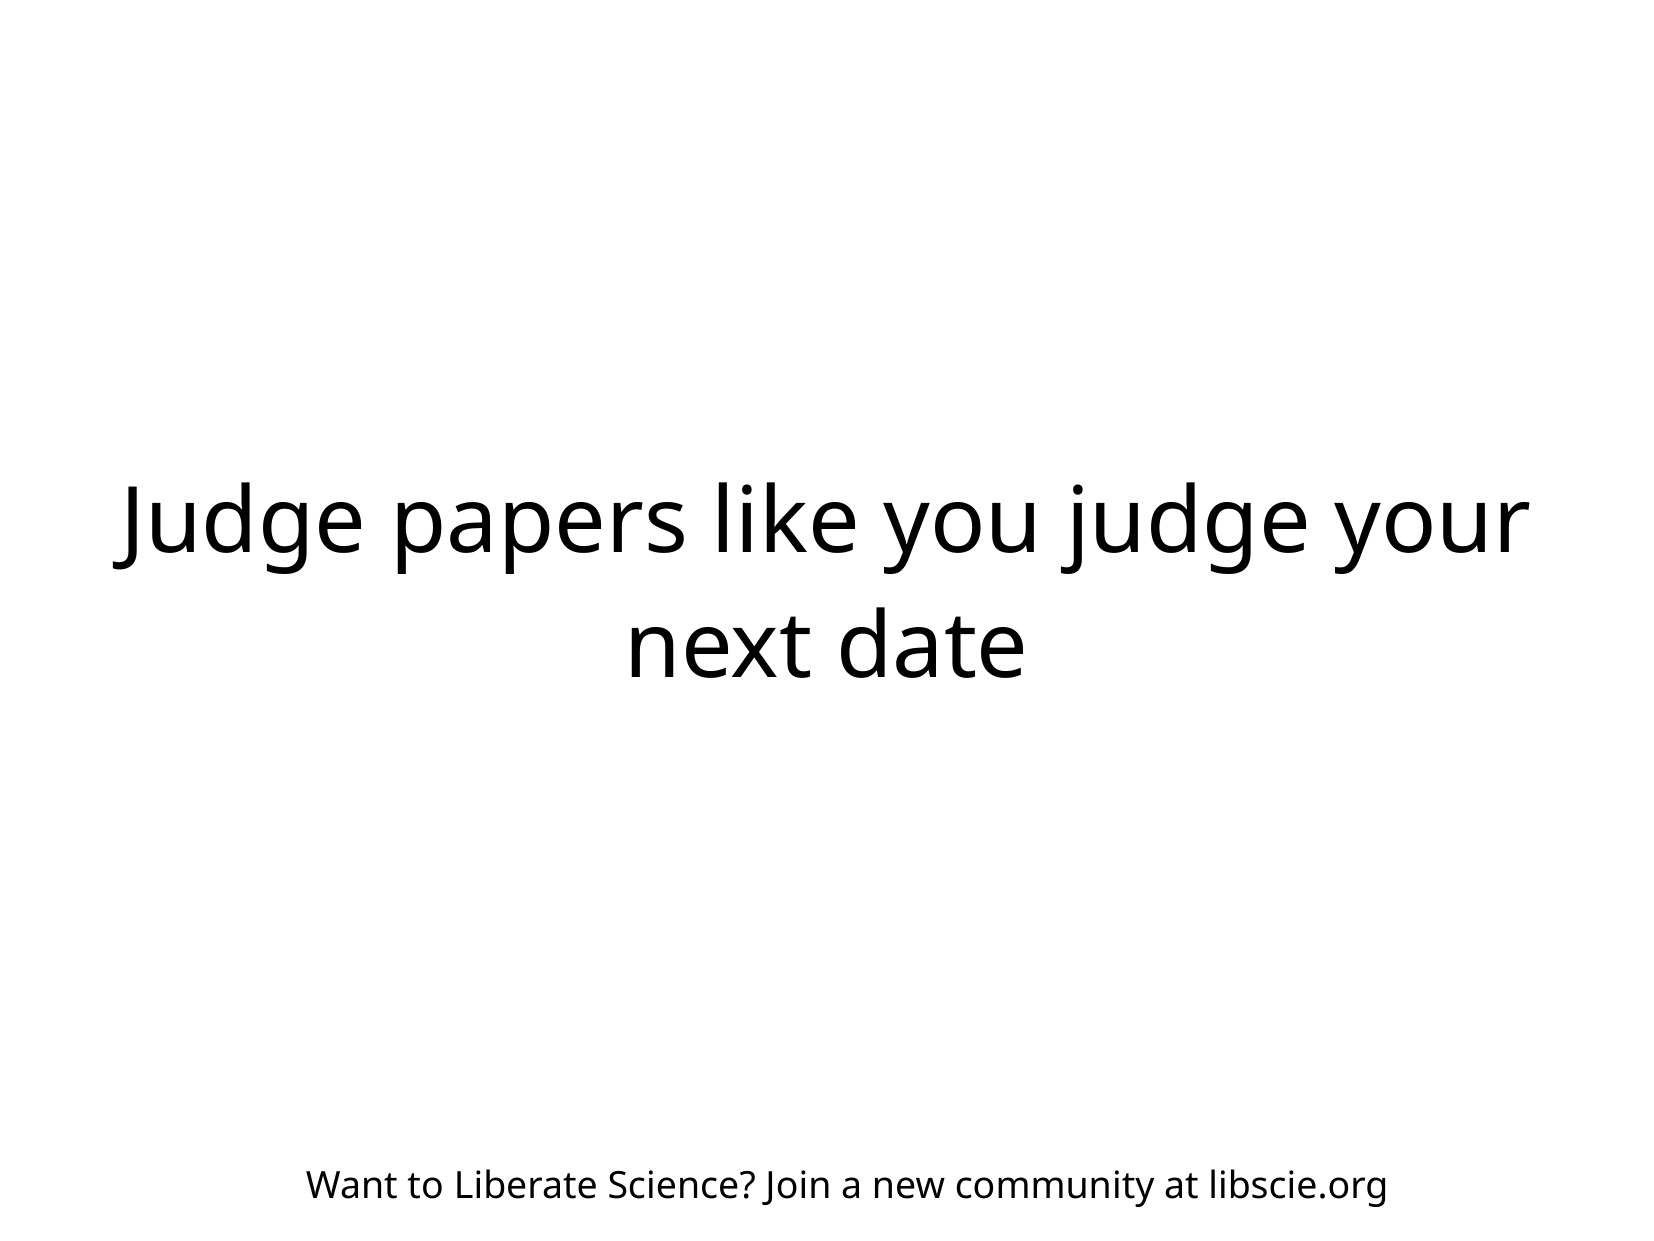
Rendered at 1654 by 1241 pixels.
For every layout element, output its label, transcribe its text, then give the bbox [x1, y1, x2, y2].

title Judge papers like you judge your next date [82, 469, 1571, 691]
